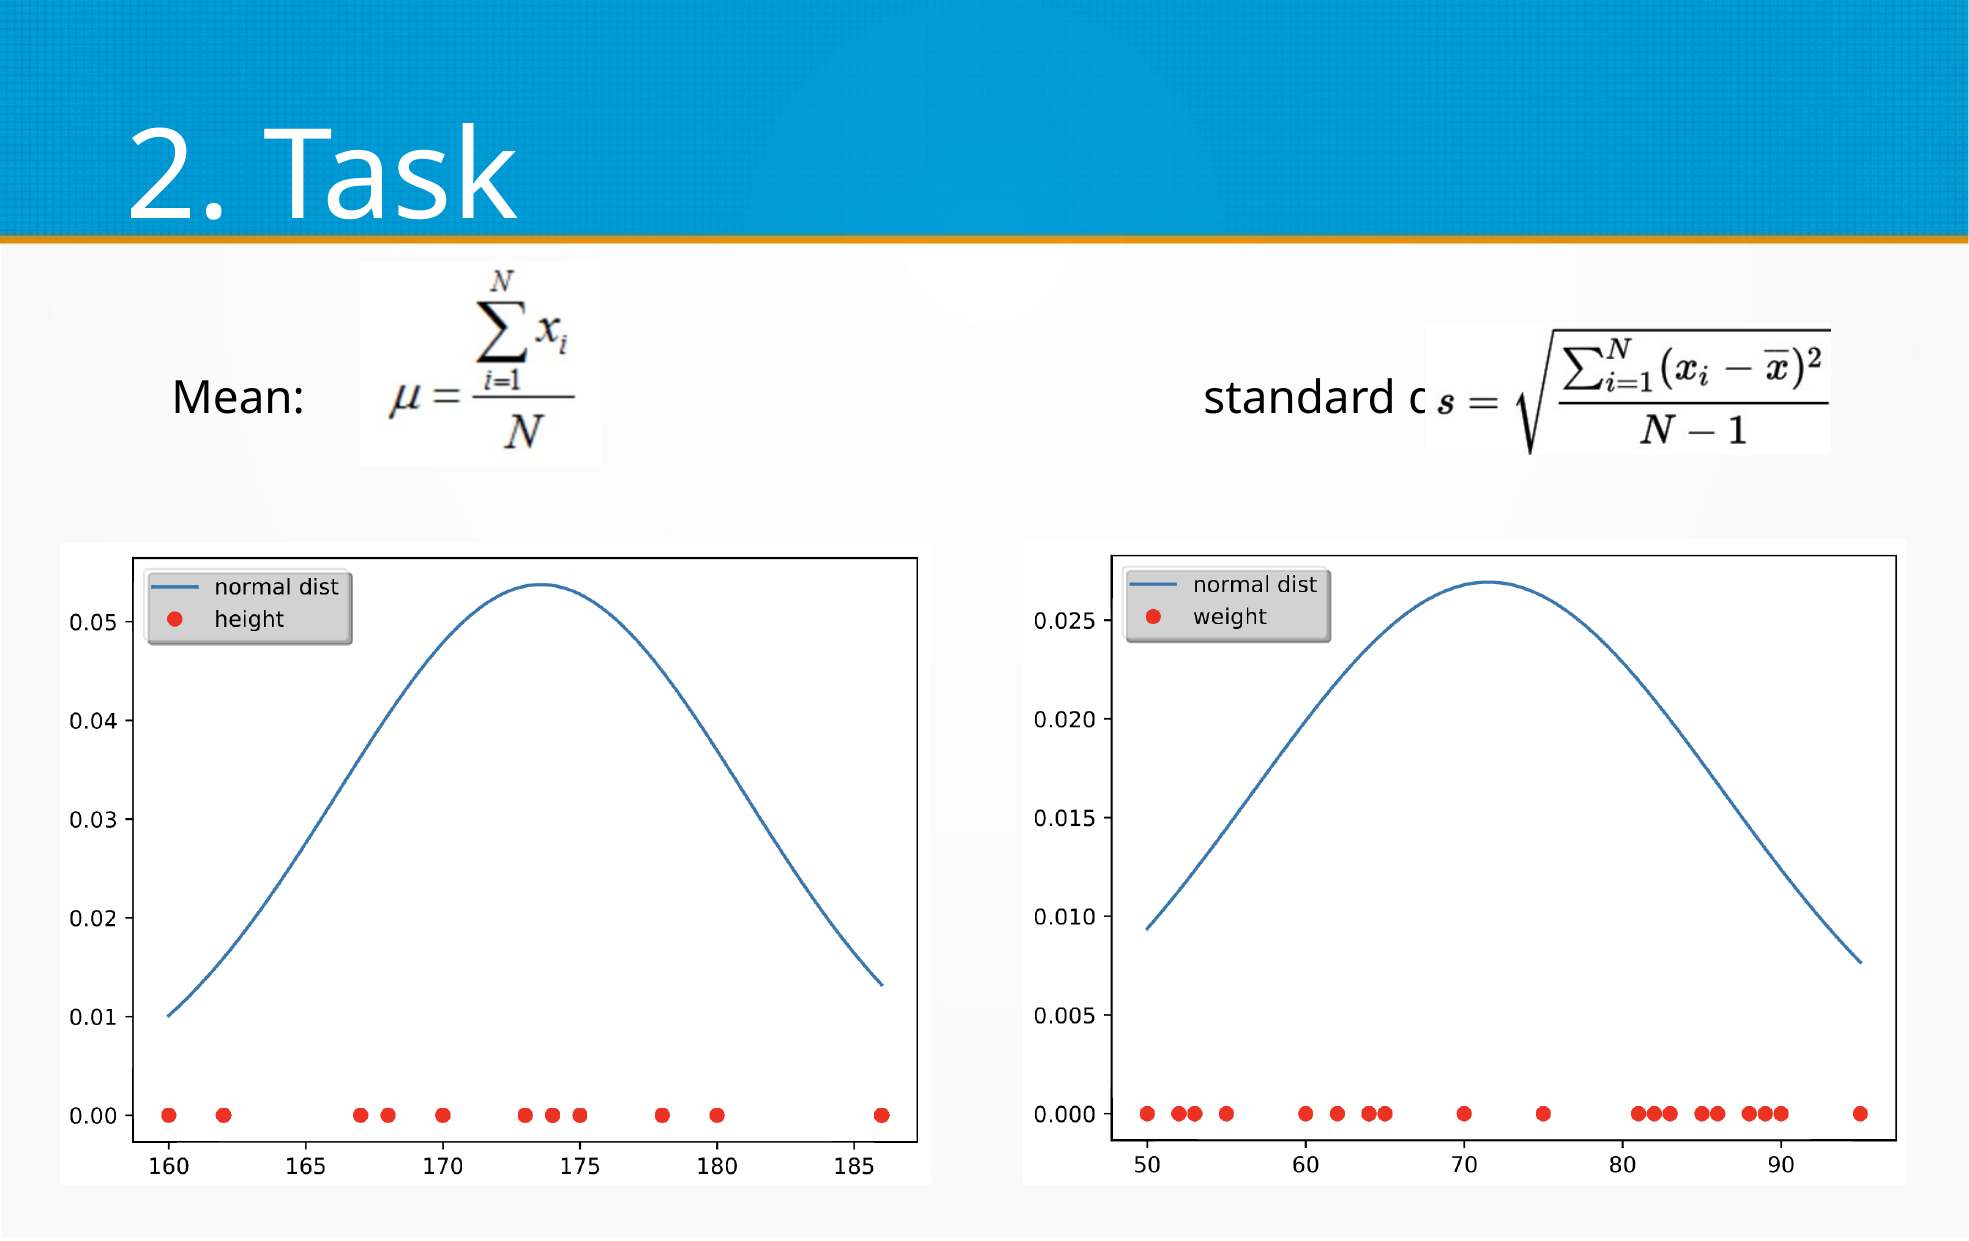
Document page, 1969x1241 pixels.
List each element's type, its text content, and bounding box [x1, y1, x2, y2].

text_box Mean: standard deviation: [94, 315, 1867, 541]
picture [360, 262, 602, 467]
picture [1425, 322, 1831, 456]
subtitle [98, 19, 1870, 539]
text_box 2. Task [120, 84, 741, 256]
subtitle [98, 541, 1023, 980]
picture [0, 233, 1969, 1241]
